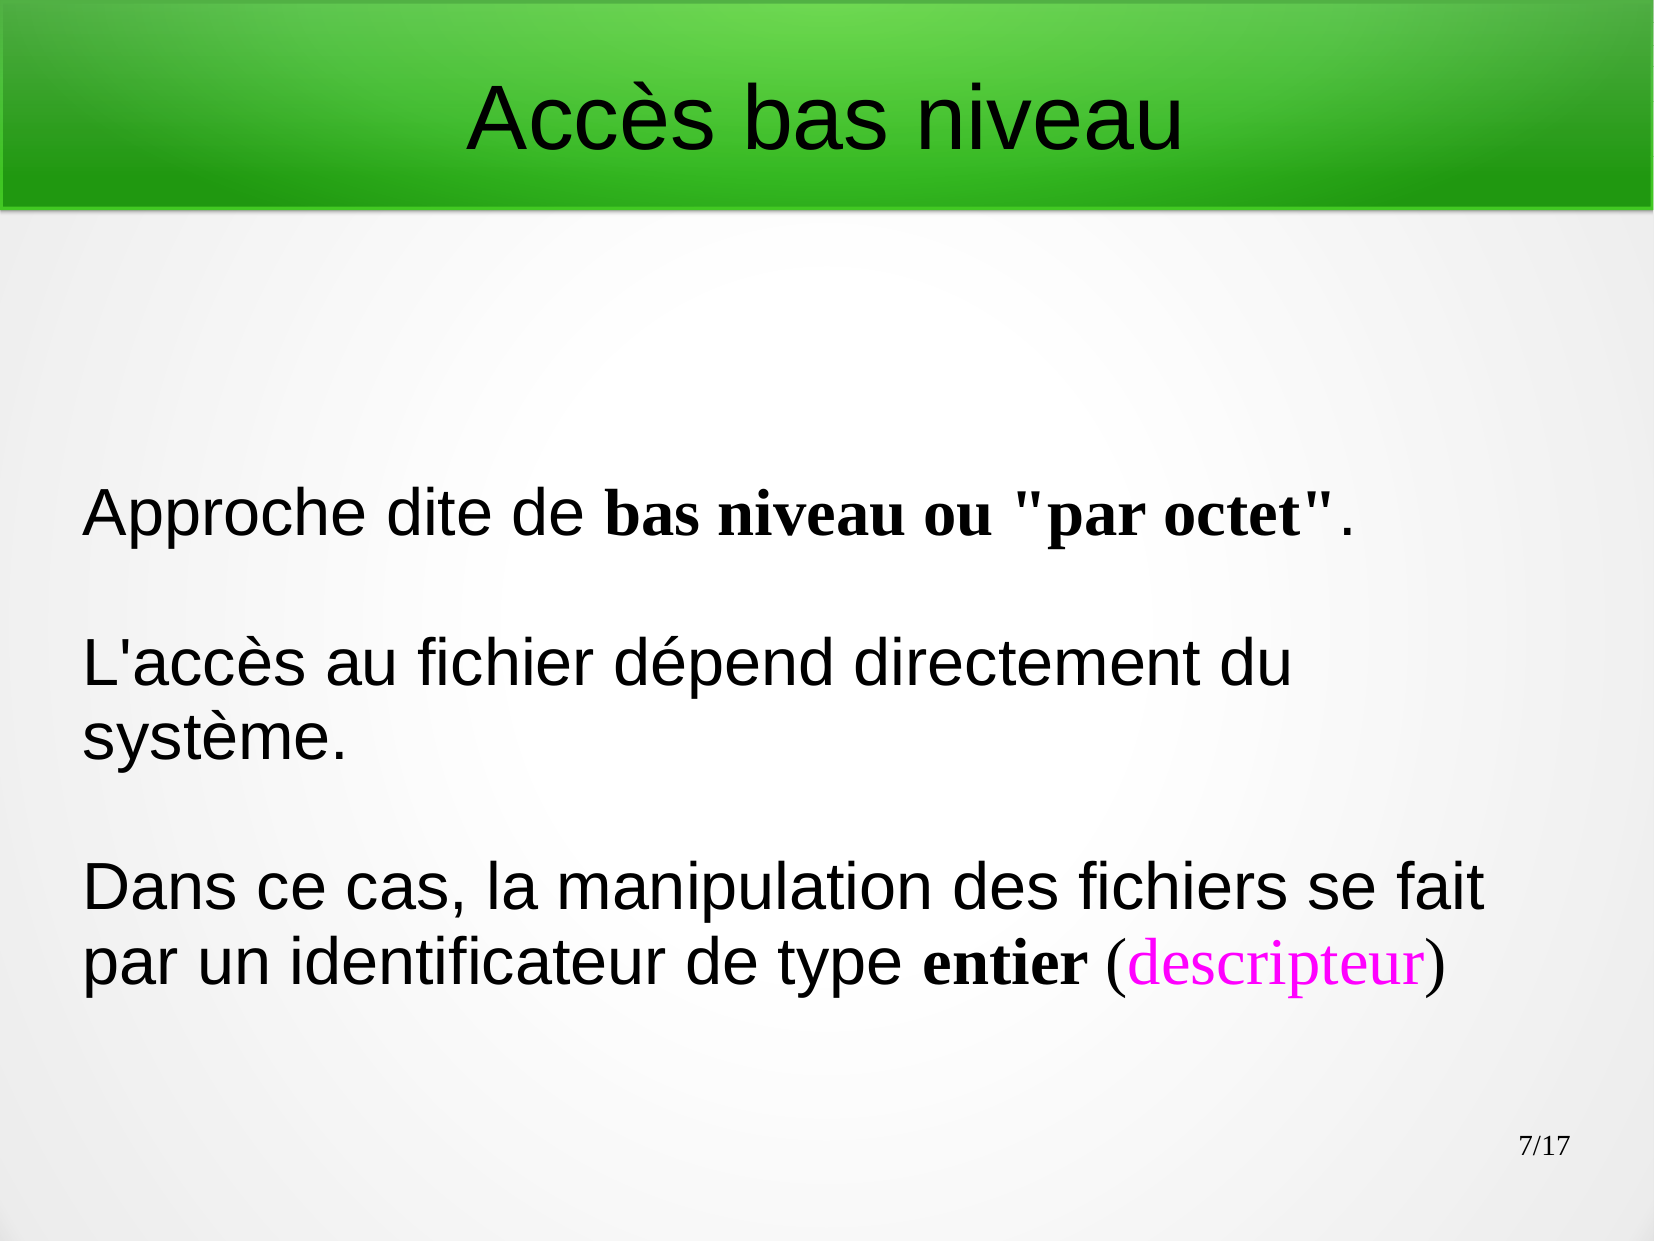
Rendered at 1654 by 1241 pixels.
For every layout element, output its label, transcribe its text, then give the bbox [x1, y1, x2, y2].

subtitle Approche dite de bas niveau ou "par octet". L'accès au fichier dépend directement du système. Dans ce cas, la manipulation des fichiers se fait par un identificateur de type entier (descripteur) [82, 297, 1571, 1102]
title Accès bas niveau [82, 47, 1571, 189]
